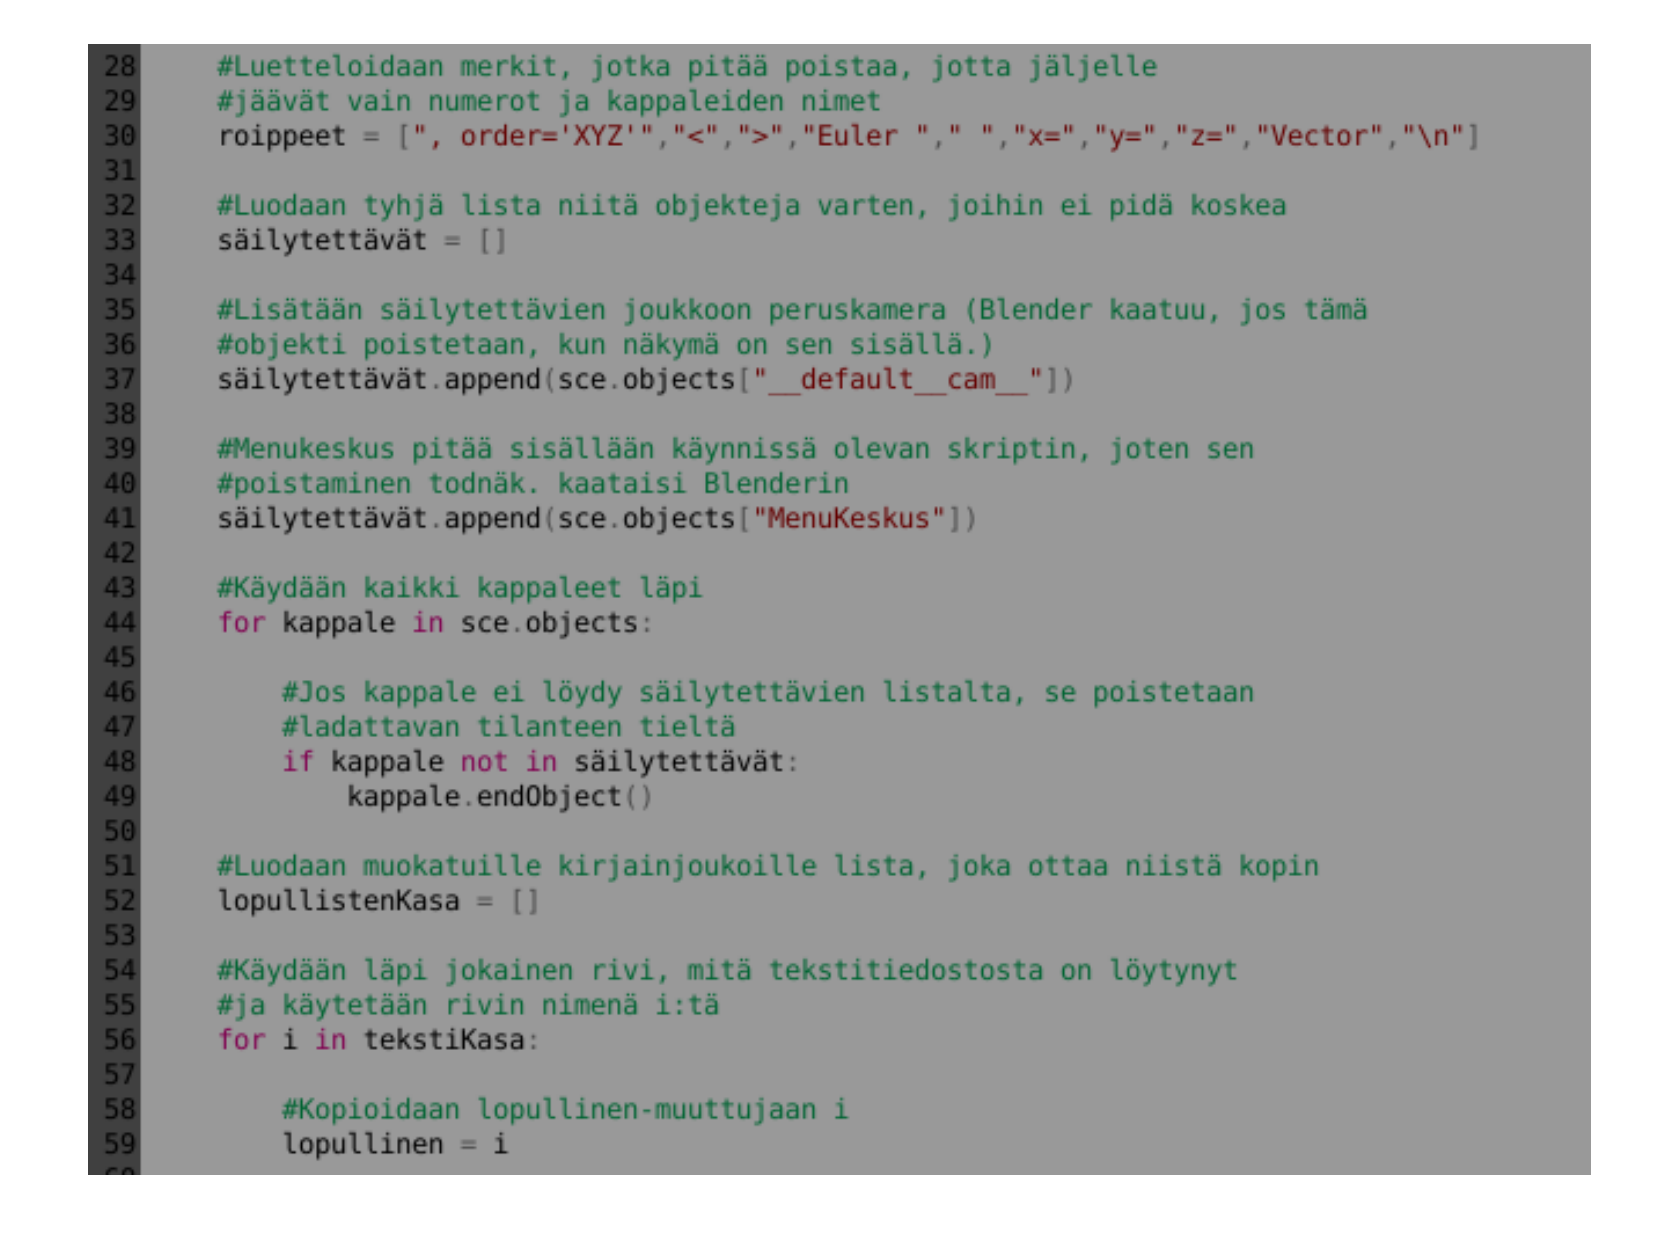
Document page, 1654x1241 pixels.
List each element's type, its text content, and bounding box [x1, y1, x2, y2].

picture [88, 44, 1591, 1175]
subtitle <OpenReadClose2> [82, 49, 88, 1010]
